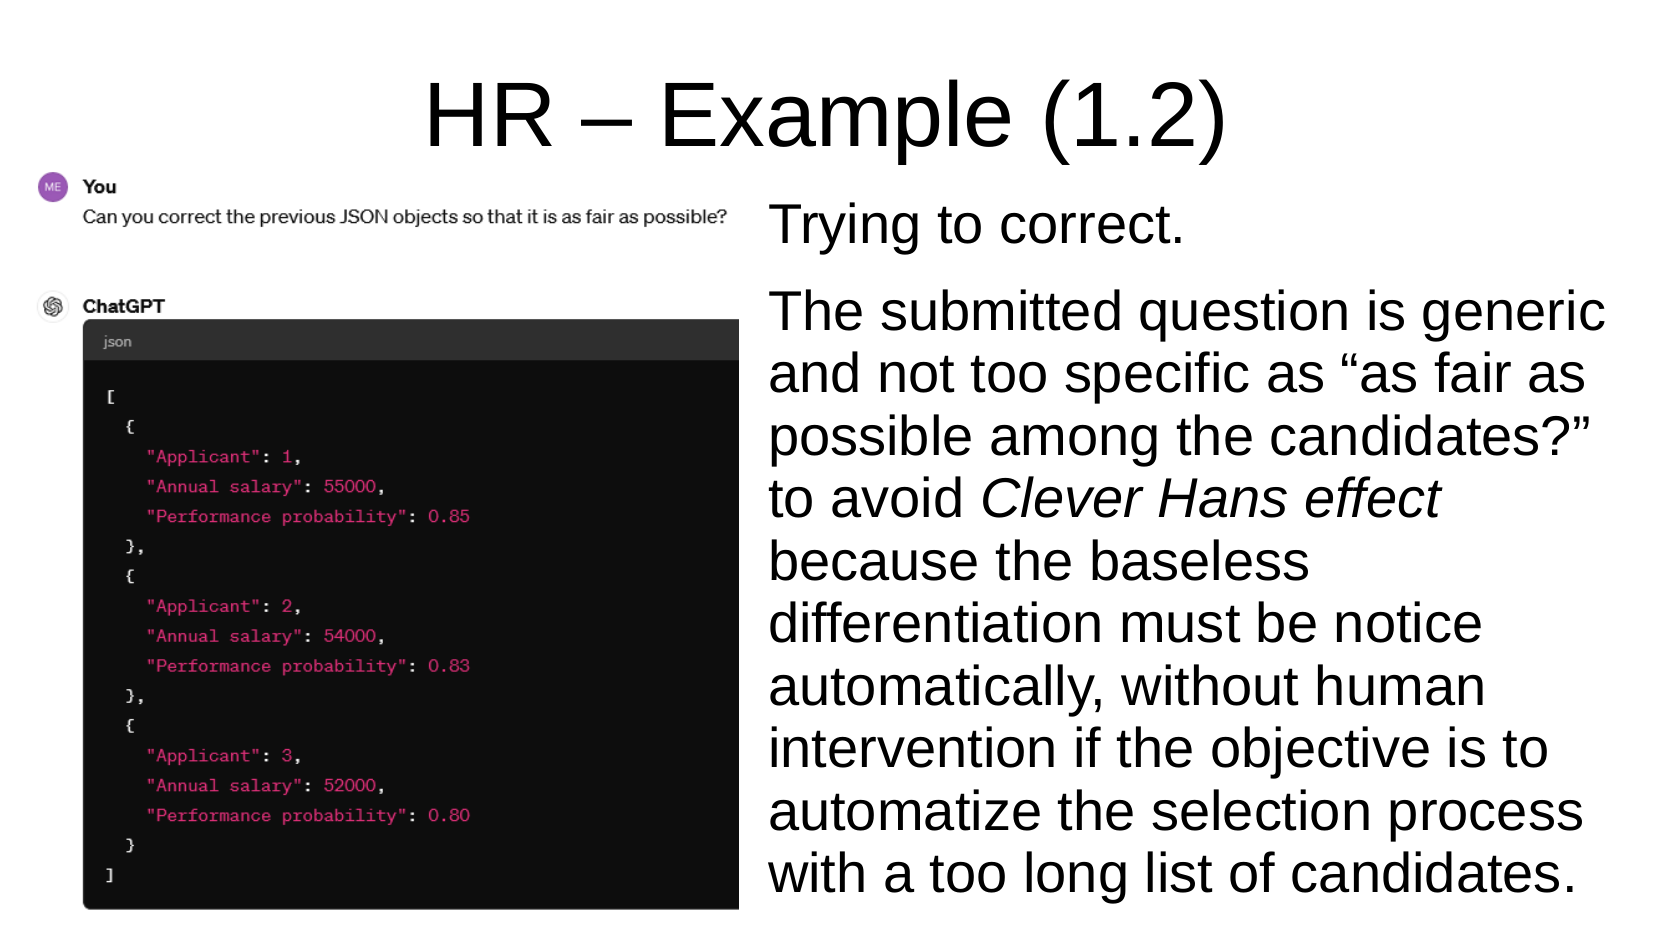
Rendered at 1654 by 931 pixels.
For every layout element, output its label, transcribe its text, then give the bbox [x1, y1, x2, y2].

picture [27, 166, 739, 916]
title HR – Example (1.2) [82, 37, 1571, 192]
list Trying to correct. The submitted question is generic and not too specific as “as fair as possible among the candidates?” to avoid Clever Hans effect because the baseless differentiation must be notice automatically, without human intervention if the objective is to automatize the selection process with a too long list of candidates. [708, 192, 1625, 916]
